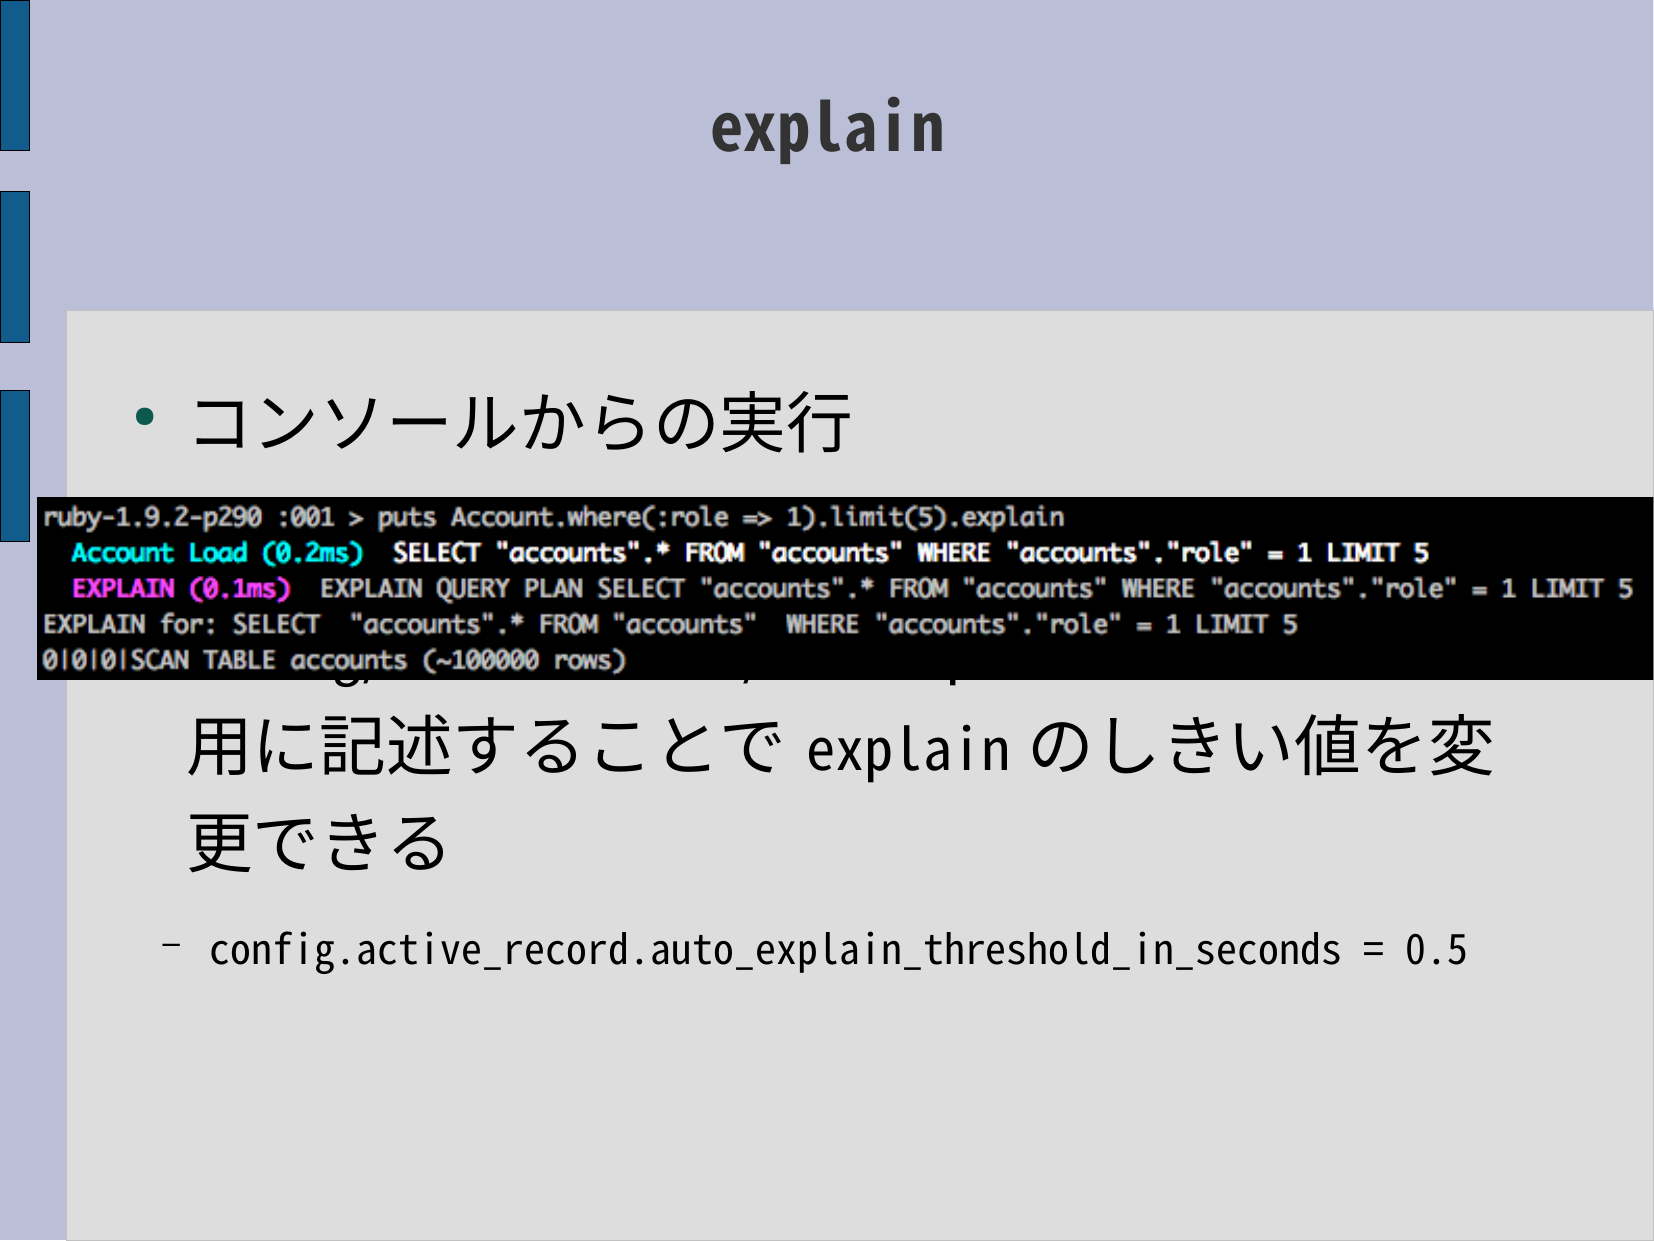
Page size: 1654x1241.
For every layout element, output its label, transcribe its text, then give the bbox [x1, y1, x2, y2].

title explain [121, 19, 1534, 227]
picture [37, 497, 1654, 680]
list コンソールからの実行 config/environments/development.rbに下記の用に記述することでexplainのしきい値を変更できる config.active_record.auto_explain_threshold_in_seconds = 0.5 [115, 370, 1506, 497]
list コンソールからの実行 config/environments/development.rbに下記の用に記述することでexplainのしきい値を変更できる config.active_record.auto_explain_threshold_in_seconds = 0.5 [115, 680, 1506, 1152]
